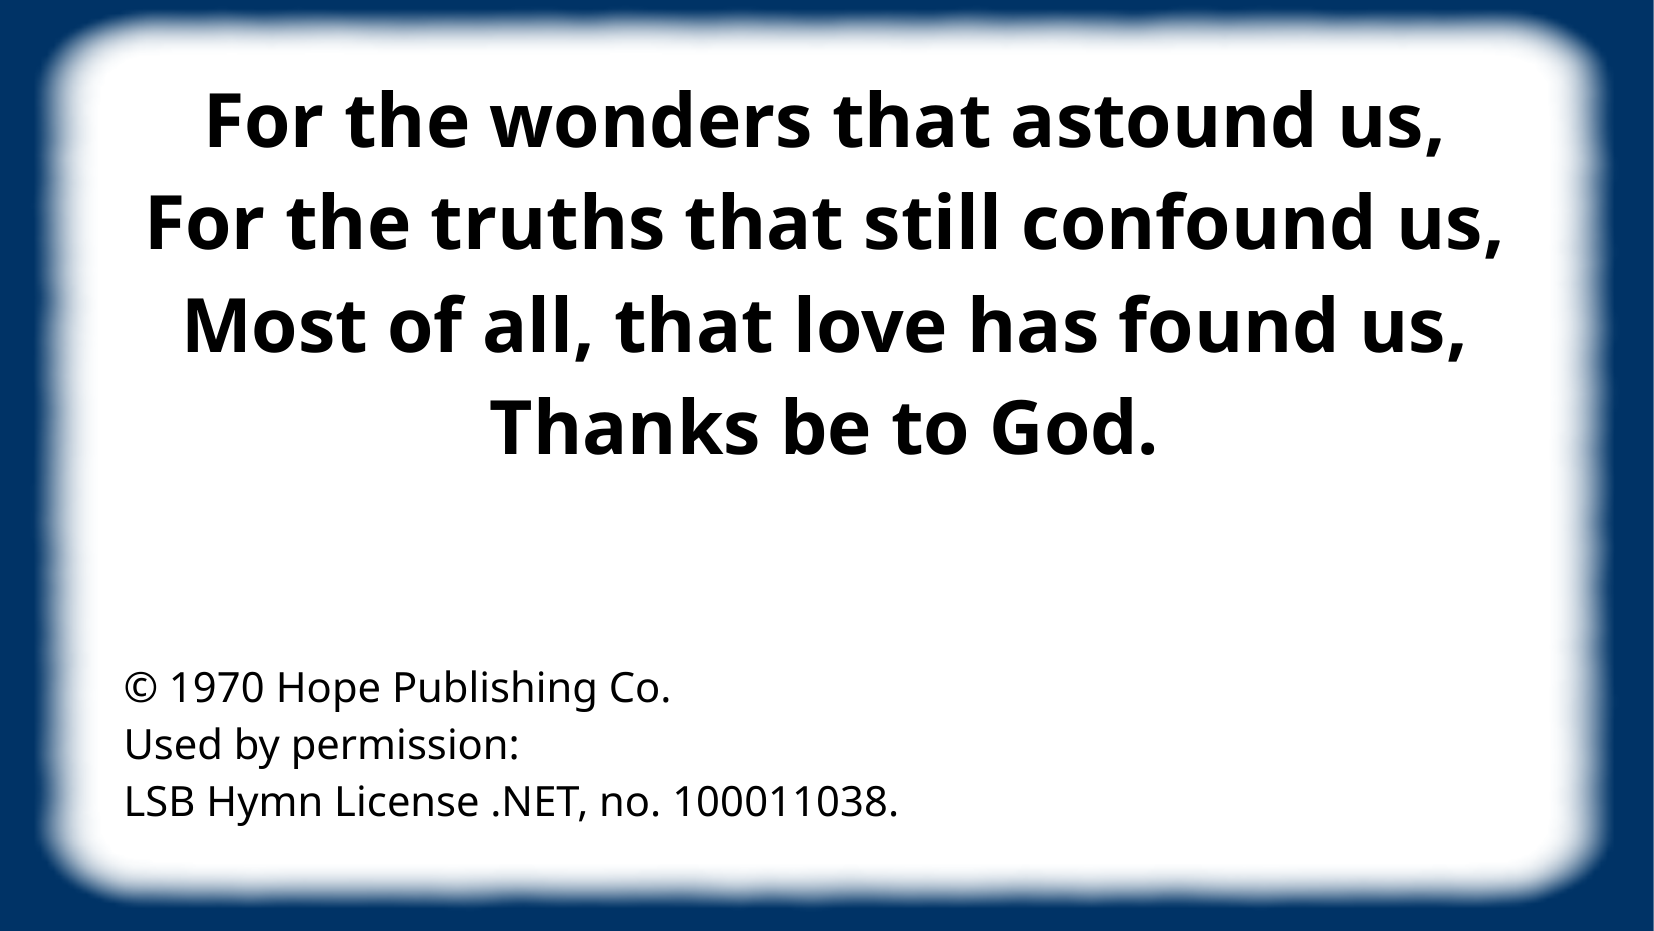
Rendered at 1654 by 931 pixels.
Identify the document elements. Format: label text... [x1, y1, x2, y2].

picture [0, 0, 1654, 931]
text_box For the wonders that astound us, For the truths that still confound us, Most of all, that love has found us, Thanks be to God. © 1970 Hope Publishing Co. Used by permission: LSB Hymn License .NET, no. 100011038. [90, 60, 1561, 819]
